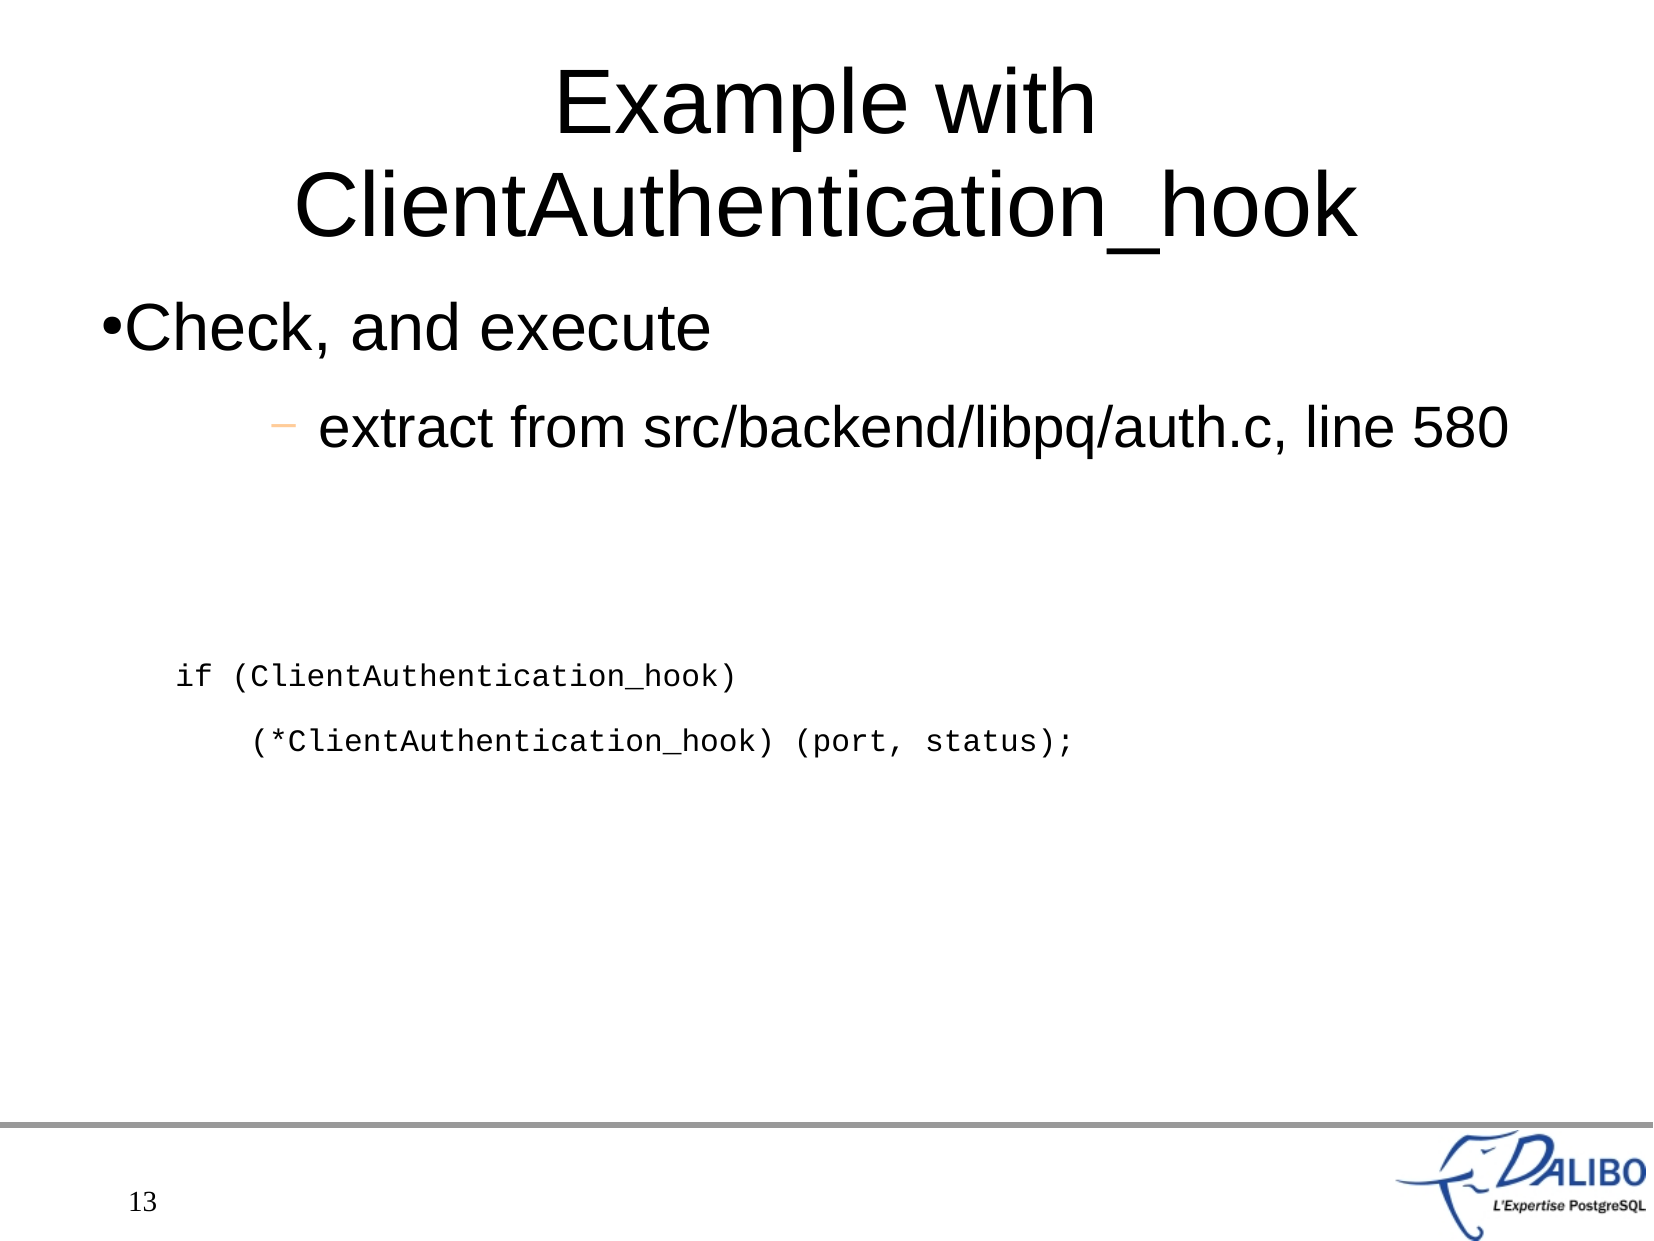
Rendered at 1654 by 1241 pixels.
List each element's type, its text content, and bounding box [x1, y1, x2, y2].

title Example with ClientAuthentication_hook [82, 49, 1571, 257]
picture [1395, 1130, 1646, 1241]
list Check, and execute extract from src/backend/libpq/auth.c, line 580 if (ClientAuthentication_hook) (*ClientAuthentication_hook) (port, status); [82, 290, 1571, 1109]
